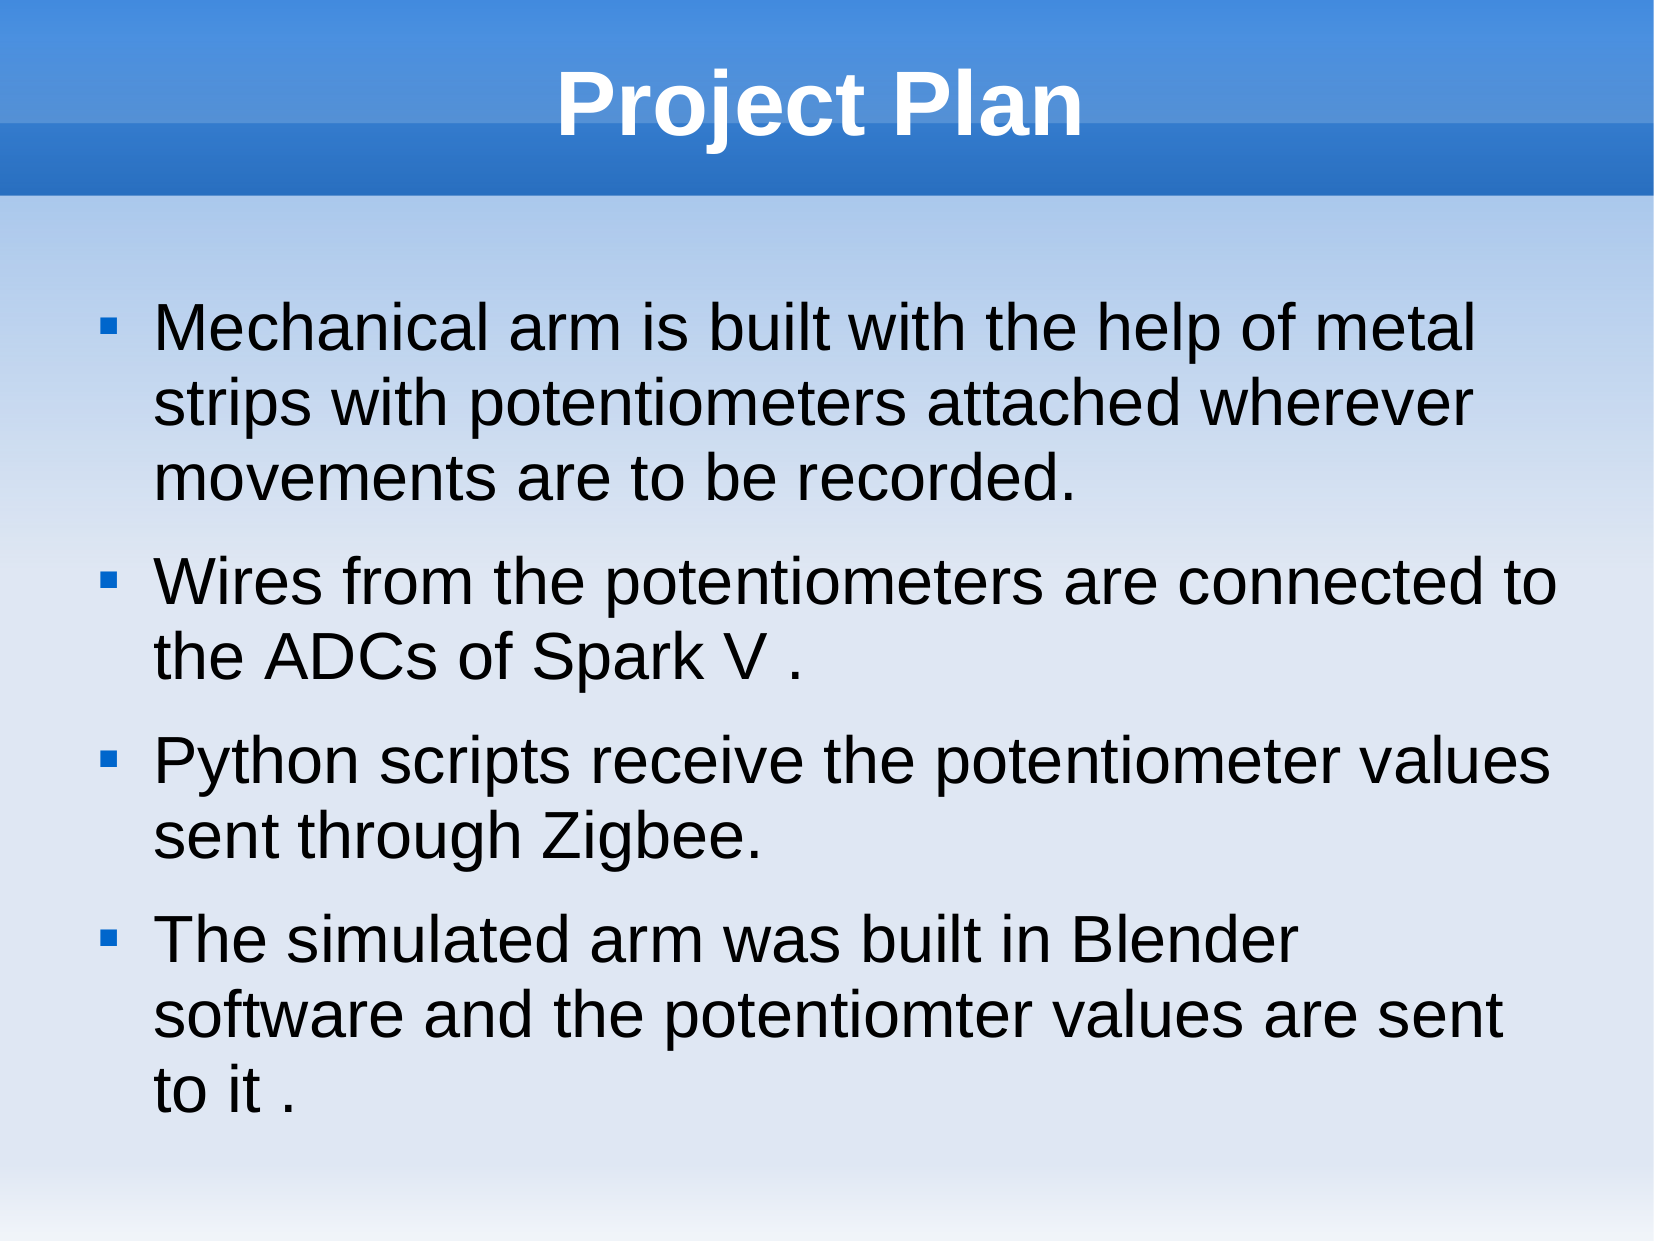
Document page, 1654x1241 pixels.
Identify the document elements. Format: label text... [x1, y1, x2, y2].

list Mechanical arm is built with the help of metal strips with potentiometers attached wherever movements are to be recorded. Wires from the potentiometers are connected to the ADCs of Spark V . Python scripts receive the potentiometer values sent through Zigbee. The simulated arm was built in Blender software and the potentiomter values are sent to it . [82, 290, 1571, 1127]
title Project Plan [76, 7, 1565, 200]
picture [0, 0, 1654, 1241]
